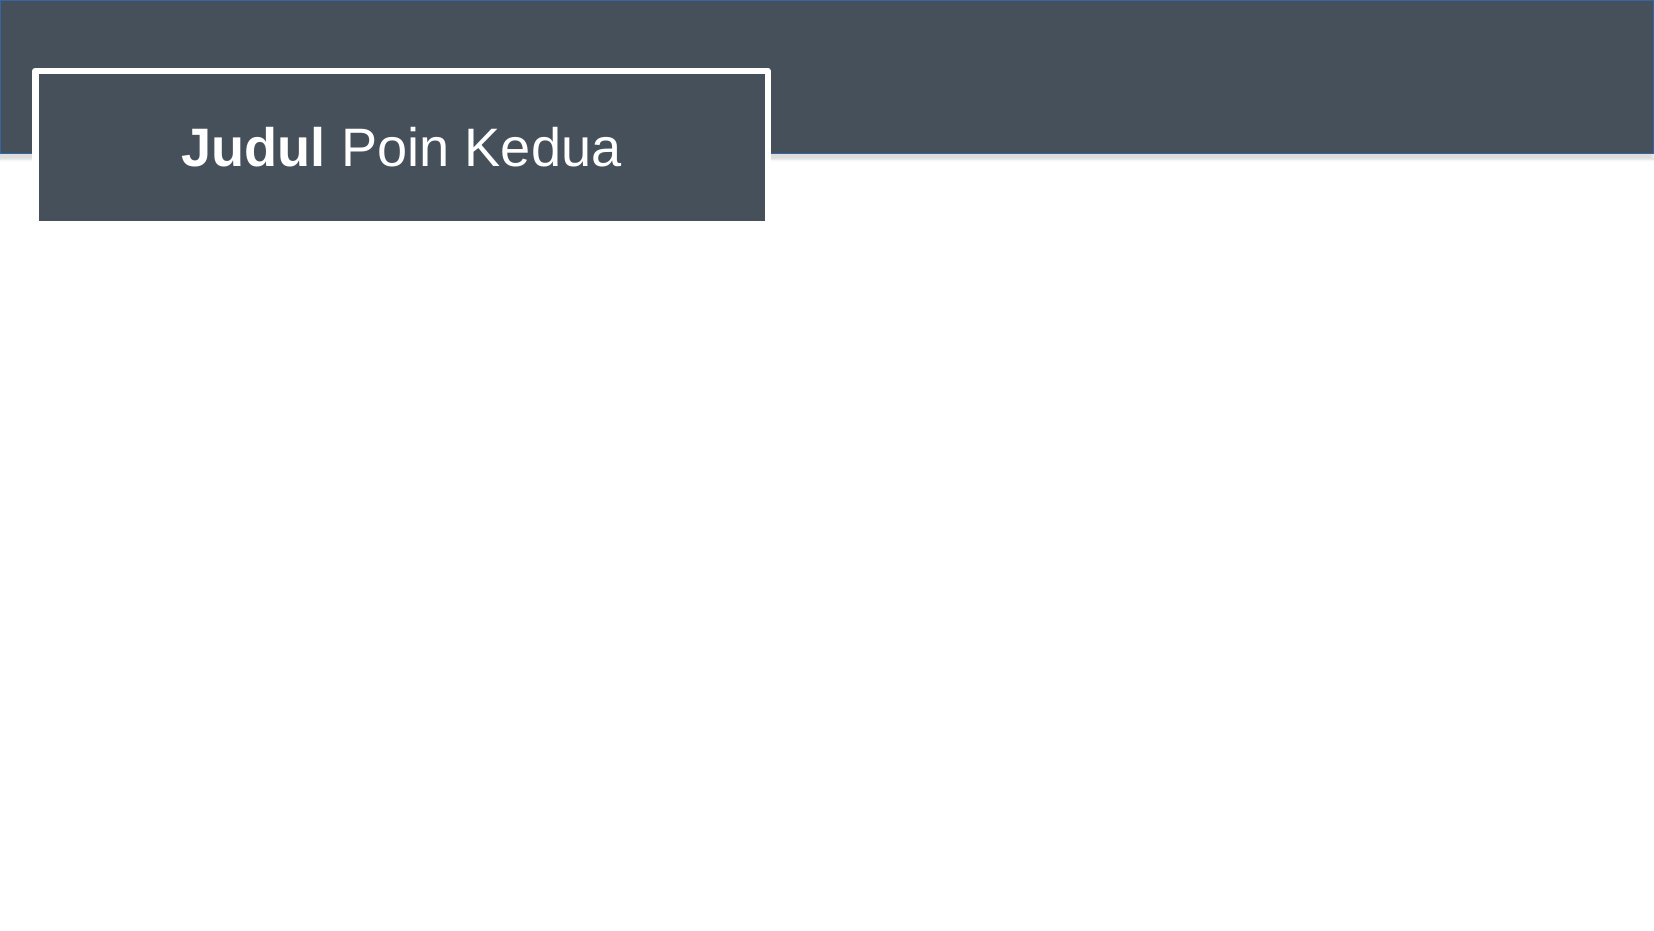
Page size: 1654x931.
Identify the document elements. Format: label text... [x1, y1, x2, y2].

text_box Judul Poin Kedua [35, 70, 768, 225]
text_box [0, 0, 1654, 154]
